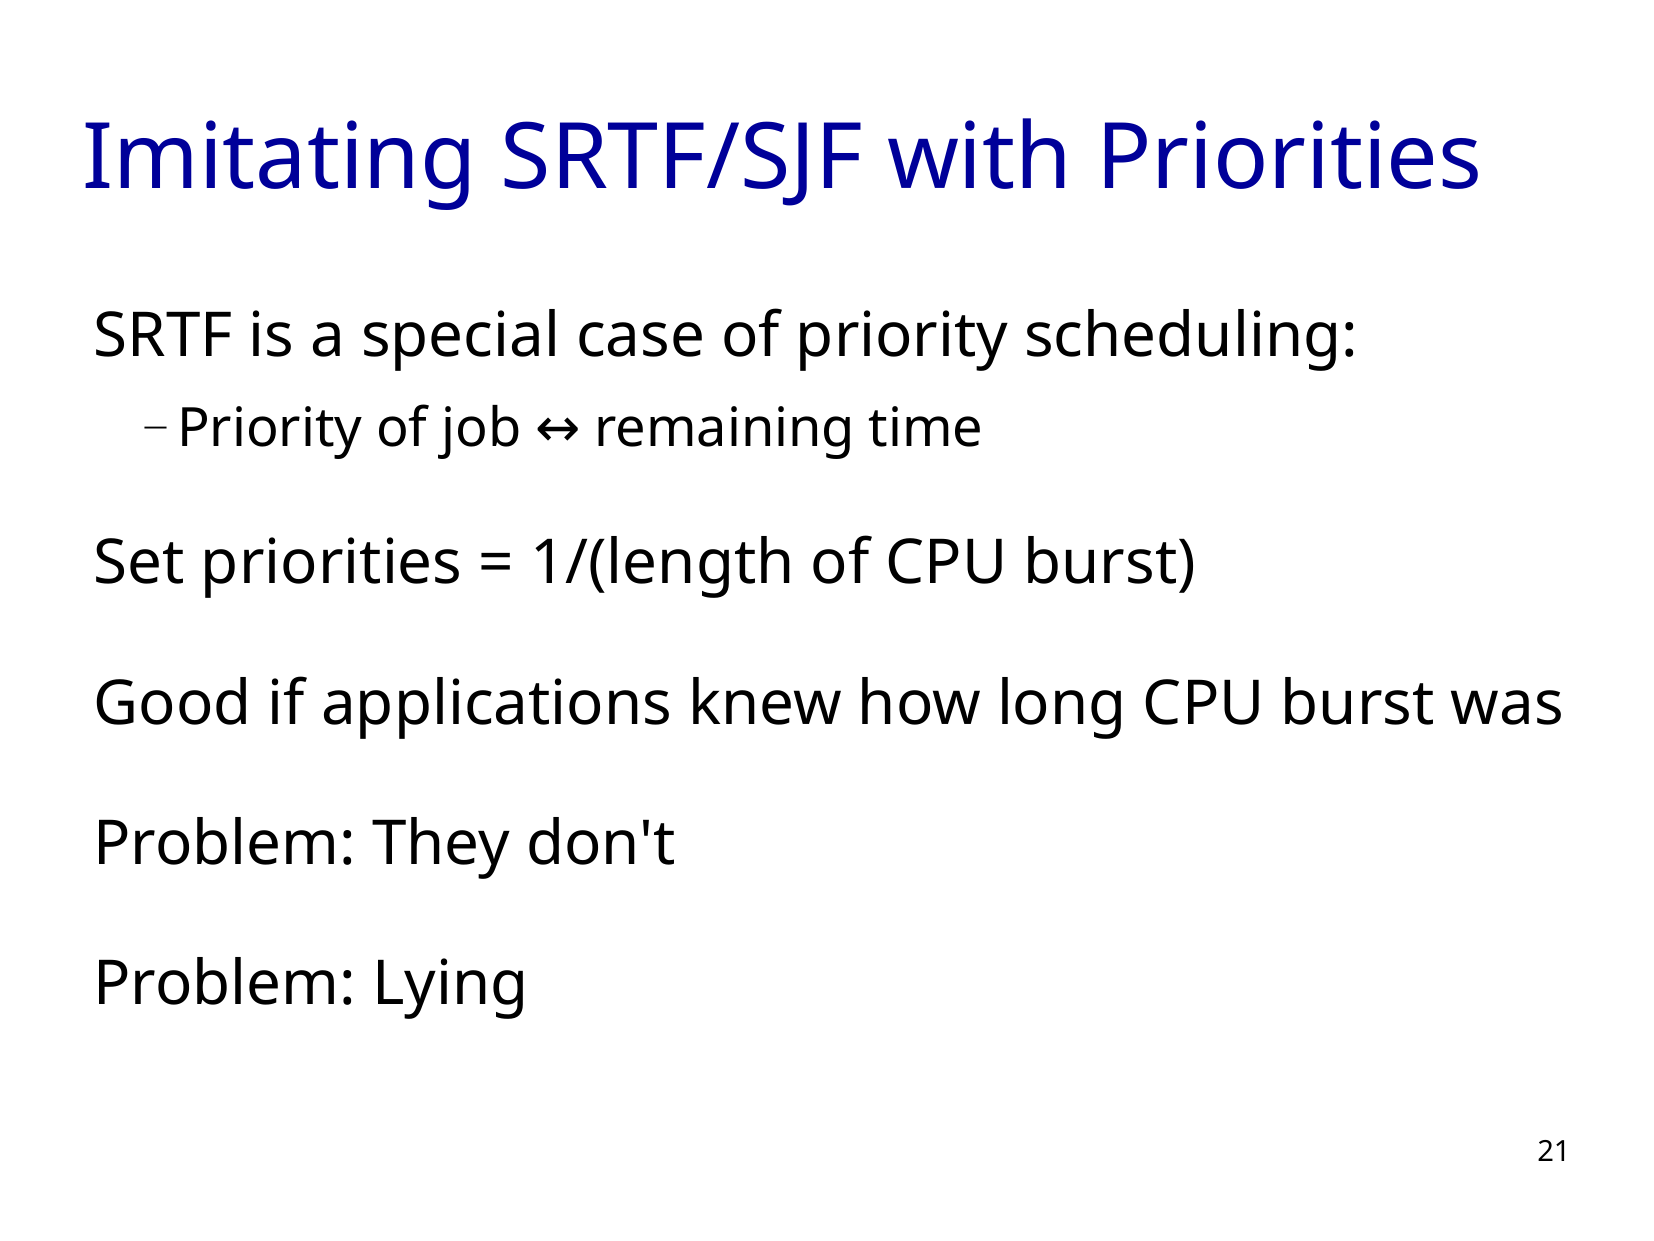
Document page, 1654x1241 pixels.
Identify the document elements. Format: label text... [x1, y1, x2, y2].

list SRTF is a special case of priority scheduling: Priority of job ↔ remaining time Set priorities = 1/(length of CPU burst) Good if applications knew how long CPU burst was Problem: They don't Problem: Lying [60, 290, 1571, 1096]
title Imitating SRTF/SJF with Priorities [82, 49, 1571, 257]
